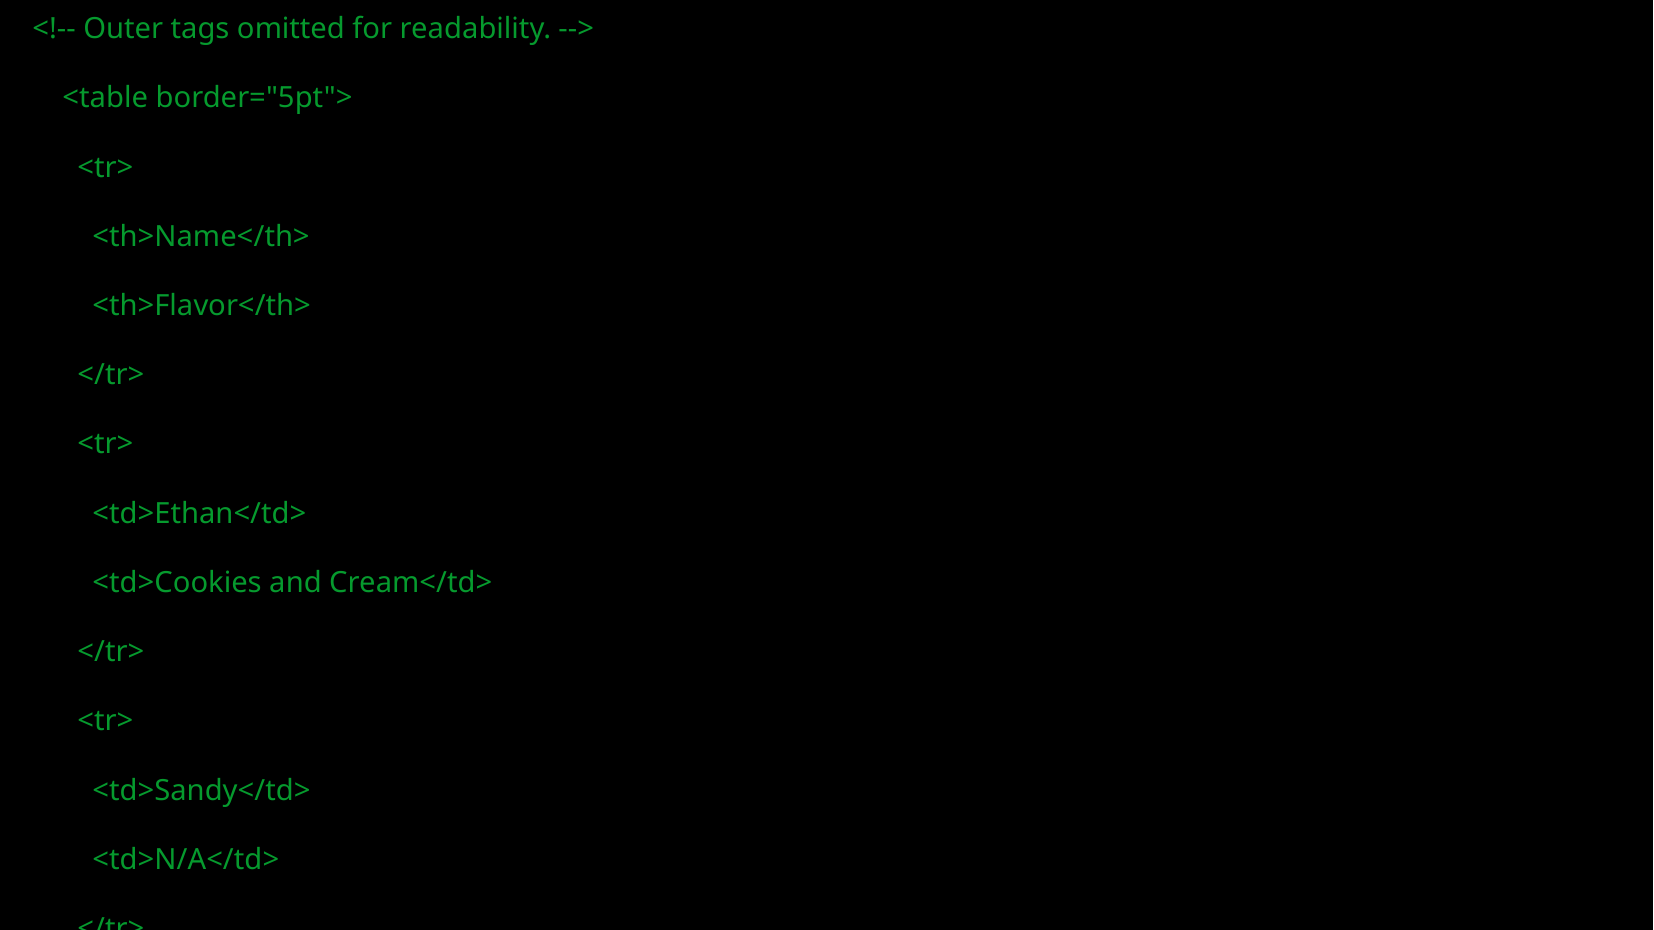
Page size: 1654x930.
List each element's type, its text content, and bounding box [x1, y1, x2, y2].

text_box <!-- Outer tags omitted for readability. --> <table border="5pt"> <tr> <th>Name</th> <th>Flavor</th> </tr> <tr> <td>Ethan</td> <td>Cookies and Cream</td> </tr> <tr> <td>Sandy</td> <td>N/A</td> </tr> </table> [17, 0, 1653, 930]
